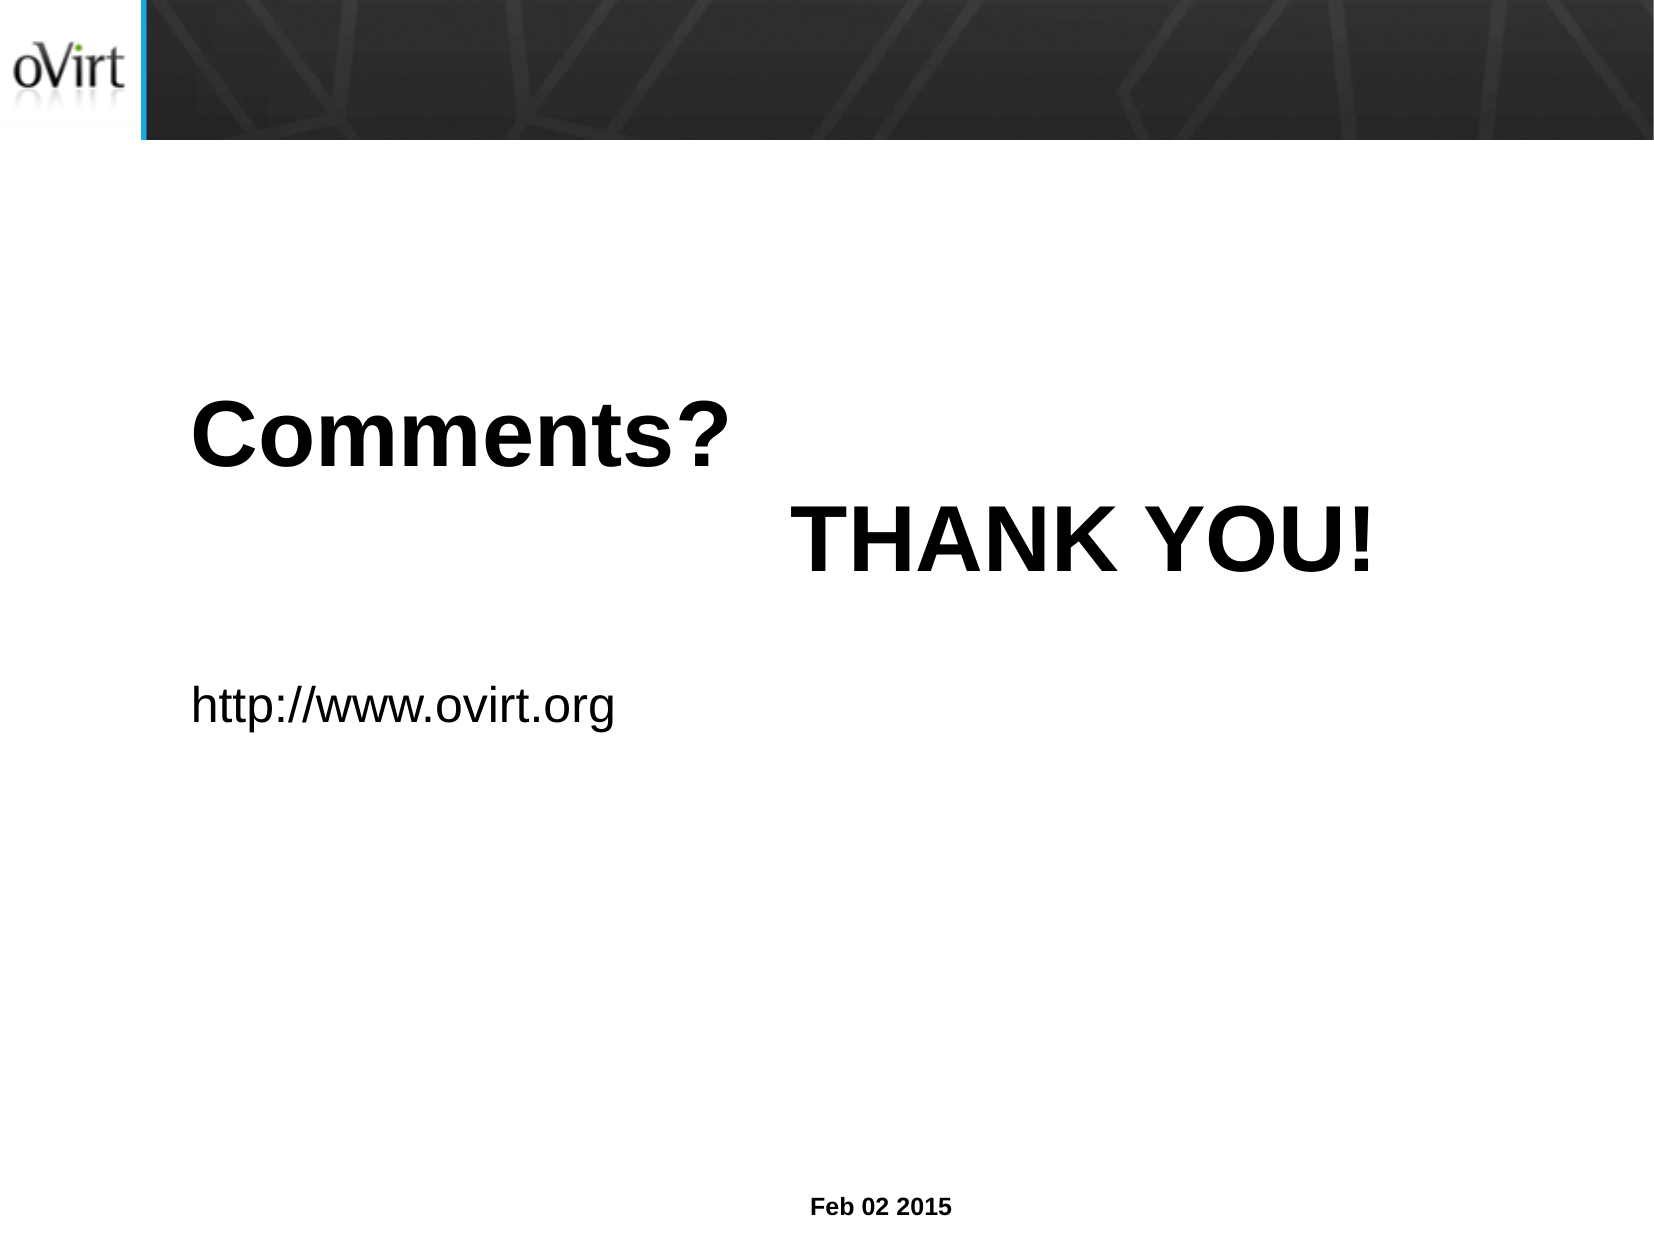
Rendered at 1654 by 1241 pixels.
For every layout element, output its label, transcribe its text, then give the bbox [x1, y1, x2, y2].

text_box Comments? THANK YOU! [175, 374, 1549, 599]
picture [0, 0, 1654, 140]
text_box http://www.ovirt.org [176, 669, 1549, 852]
